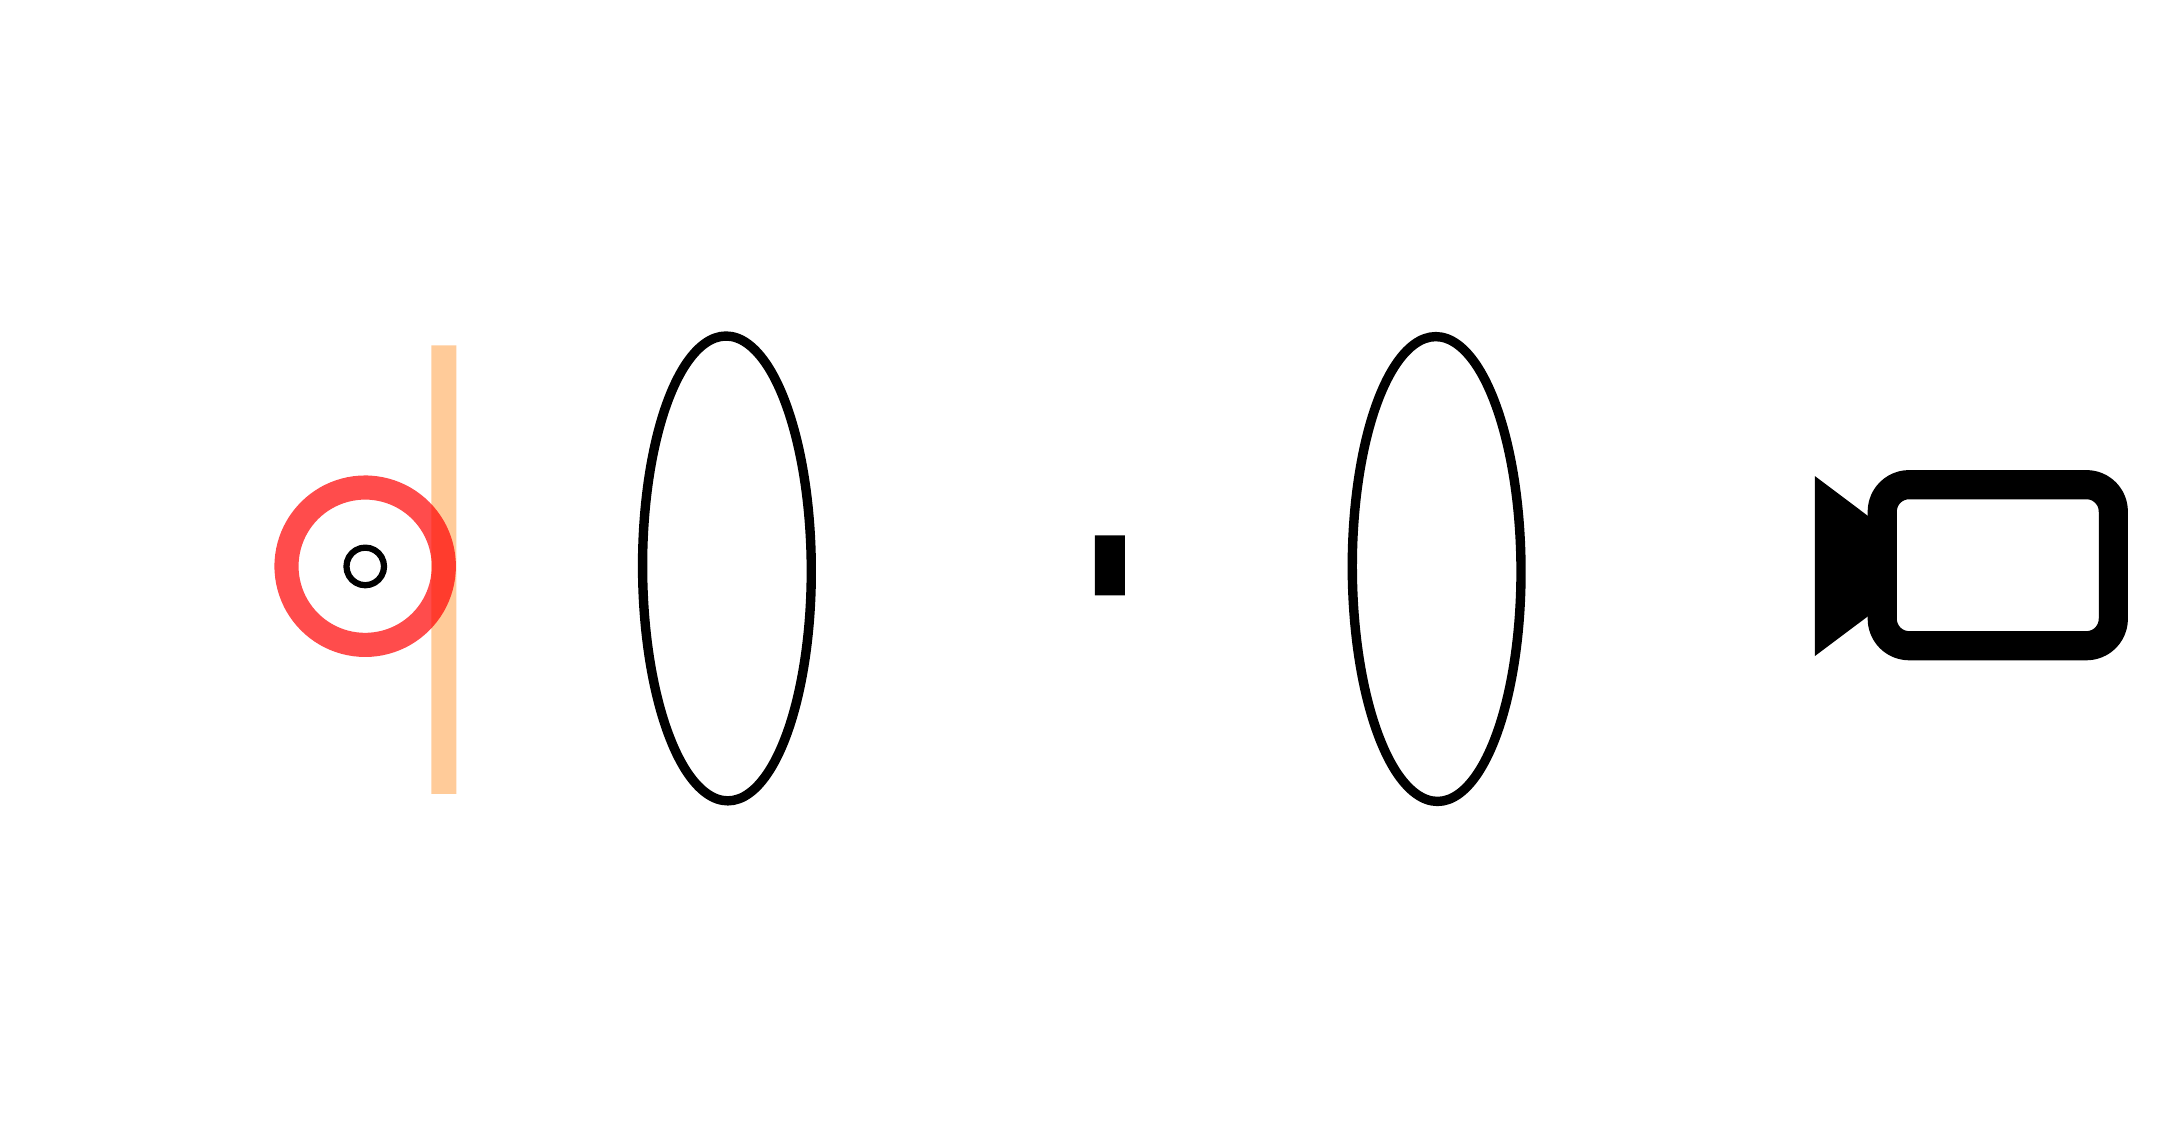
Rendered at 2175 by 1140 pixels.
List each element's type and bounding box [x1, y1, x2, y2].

text_box [274, 475, 456, 657]
text_box [1352, 336, 1522, 802]
text_box [1094, 535, 1125, 596]
text_box [1814, 476, 1875, 657]
text_box [642, 336, 812, 801]
text_box [1882, 484, 2114, 646]
